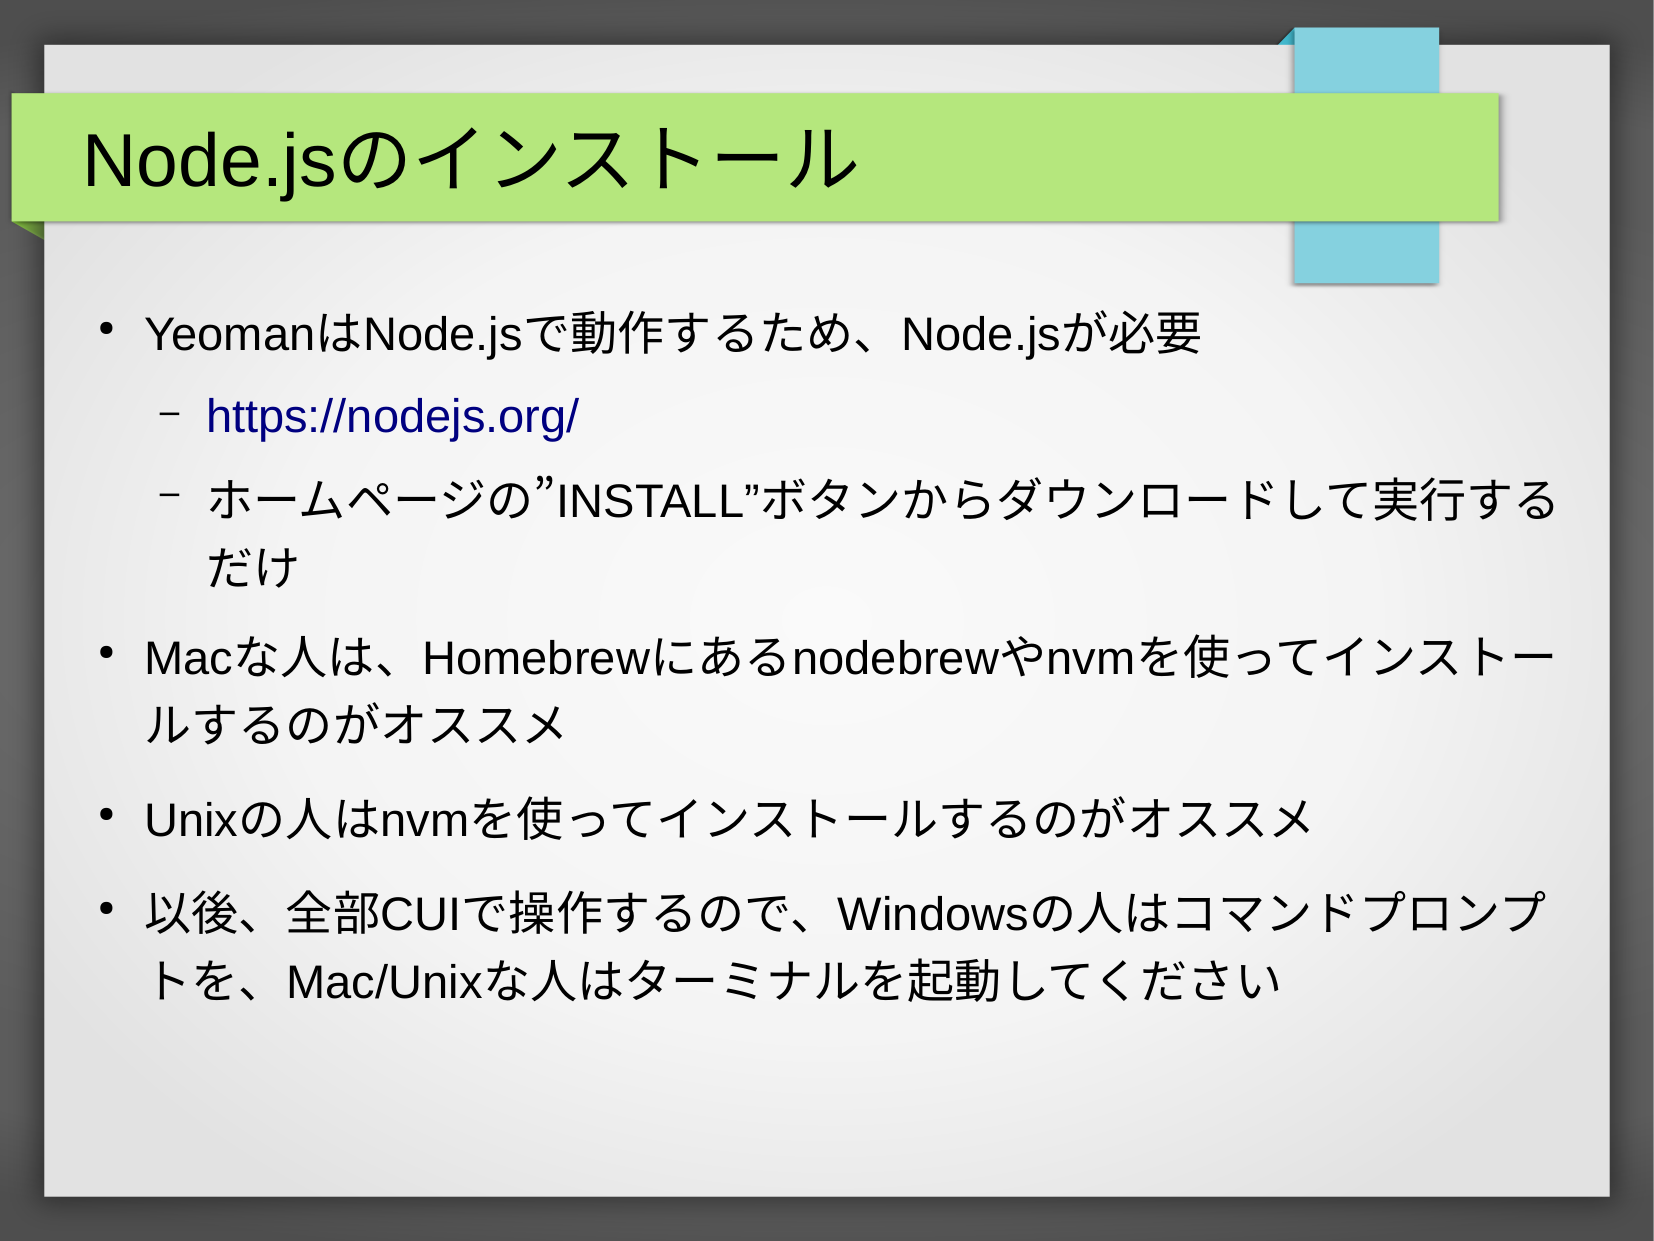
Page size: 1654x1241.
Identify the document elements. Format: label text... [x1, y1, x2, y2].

list YeomanはNode.jsで動作するため、Node.jsが必要 https://nodejs.org/ ホームページの”INSTALL”ボタンからダウンロードして実行するだけ Macな人は、Homebrewにあるnodebrewやnvmを使ってインストールするのがオススメ Unixの人はnvmを使ってインストールするのがオススメ 以後、全部CUIで操作するので、Windowsの人はコマンドプロンプトを、Mac/Unixな人はターミナルを起動してください [82, 295, 1571, 1015]
picture [0, 0, 1654, 1241]
title Node.jsのインストール [82, 94, 1264, 213]
